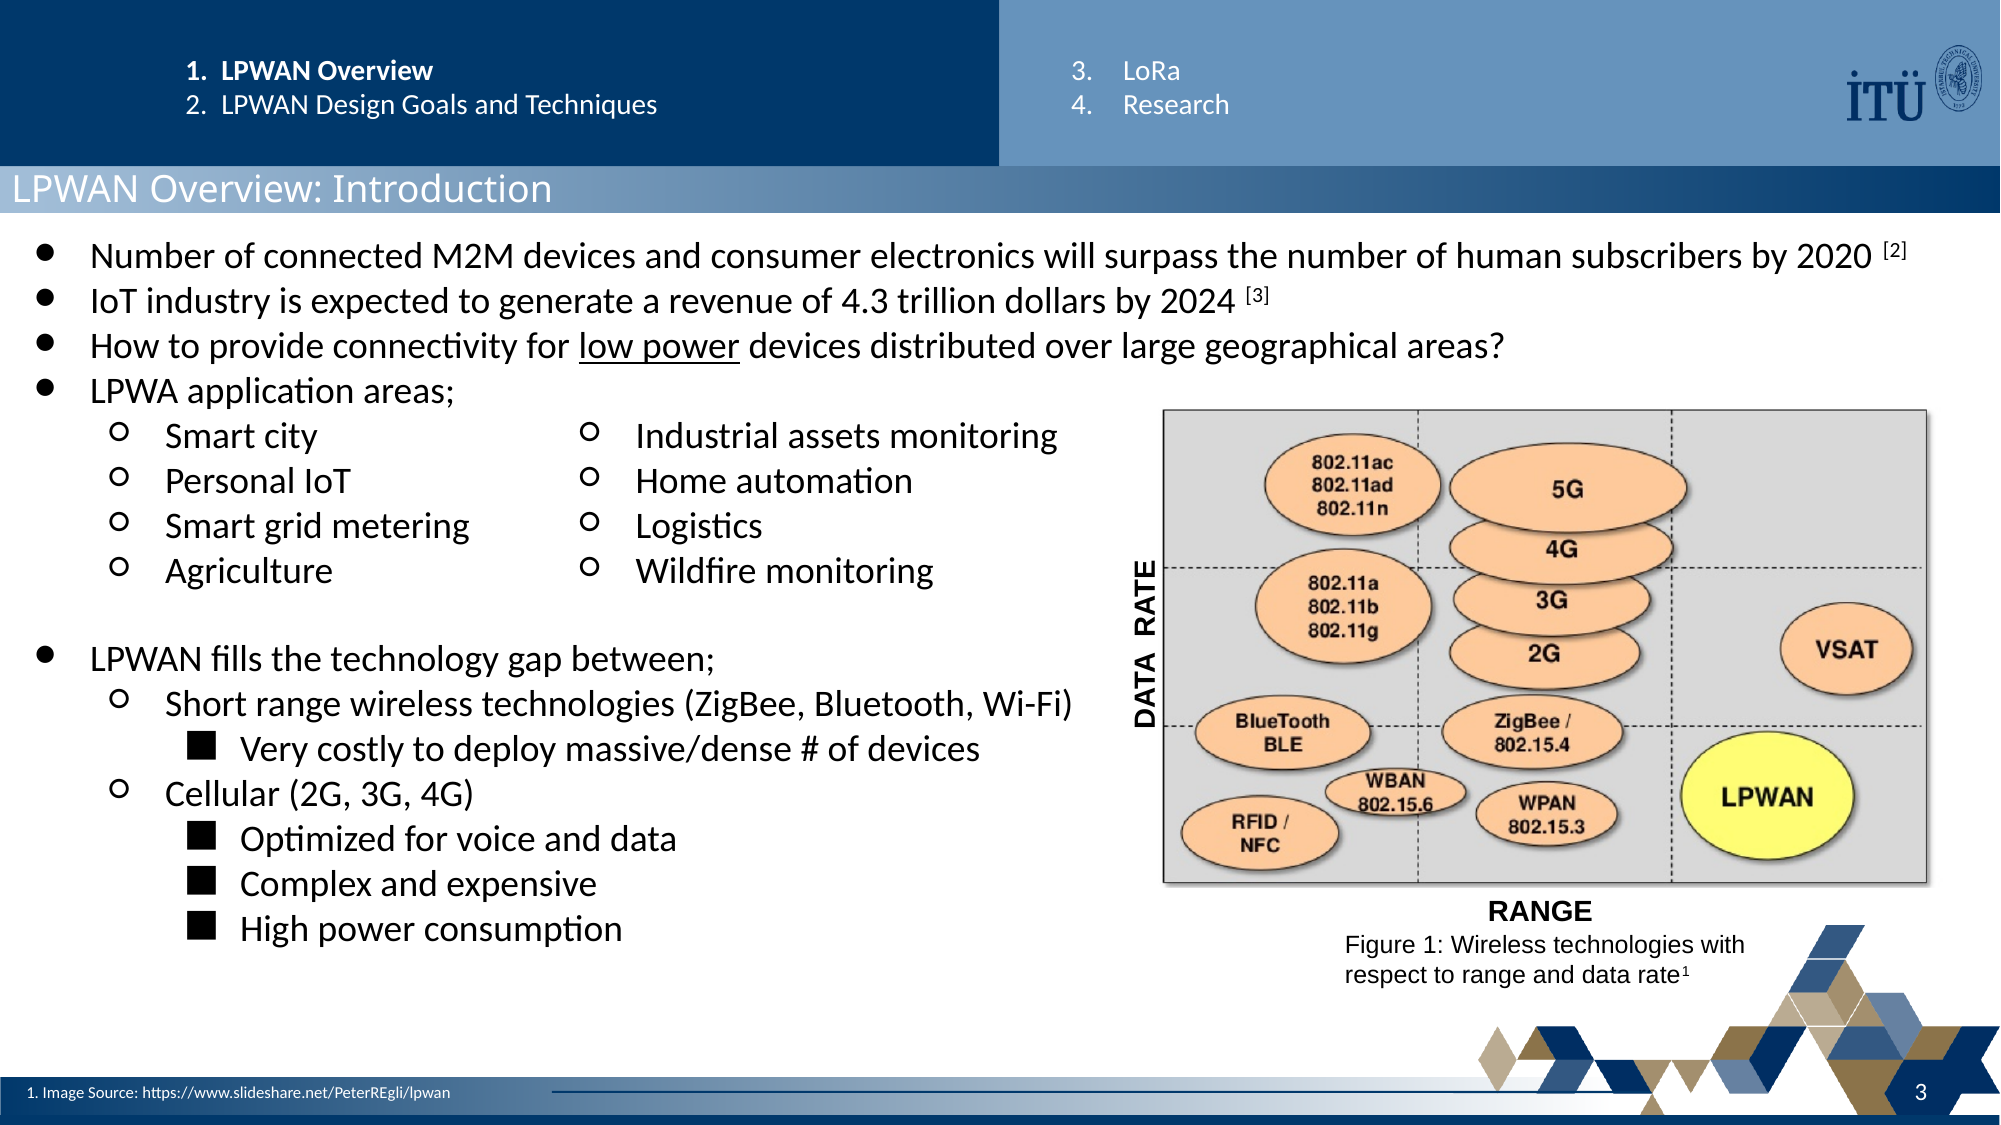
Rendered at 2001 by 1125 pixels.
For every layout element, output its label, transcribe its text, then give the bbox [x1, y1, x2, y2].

picture [1158, 403, 1944, 888]
text_box LPWA application areas; Smart city Personal IoT Smart grid metering Agriculture [1120, 351, 1129, 619]
picture [1859, 45, 1982, 121]
text_box Figure 1: Wireless technologies with respect to range and data rate1 [1330, 926, 1773, 998]
picture [1478, 925, 2000, 1115]
list LPWAN Overview: Introduction [11, 162, 1992, 212]
text_box DATA RATE [1110, 411, 1159, 878]
text_box LPWAN fills the technology gap between; Short range wireless technologies (ZigBee, Bluetooth, Wi-Fi) Very costly to deploy massive/dense # of devices Cellular (2G, 3G, 4G) Optimized for voice and data Complex and expensive High power consumption [0, 619, 1159, 982]
text_box Industrial assets monitoring Home automation Logistics Wildfire monitoring [470, 351, 1120, 619]
text_box LPWA application areas; Smart city Personal IoT Smart grid metering Agriculture [0, 351, 470, 619]
text_box Number of connected M2M devices and consumer electronics will surpass the number of human subscribers by 2020 [2] IoT industry is expected to generate a revenue of 4.3 trillion dollars by 2024 [3] How to provide connectivity for low power devices distributed over large geographical areas? [0, 223, 1980, 419]
text_box LoRa Research [1033, 43, 1859, 151]
text_box LPWAN Overview LPWAN Design Goals and Techniques [74, 43, 901, 151]
text_box RANGE [1158, 876, 1923, 926]
list 1. Image Source: https://www.slideshare.net/PeterREgli/lpwan [11, 1076, 596, 1125]
slide_number 1 [1880, 1059, 1962, 1122]
